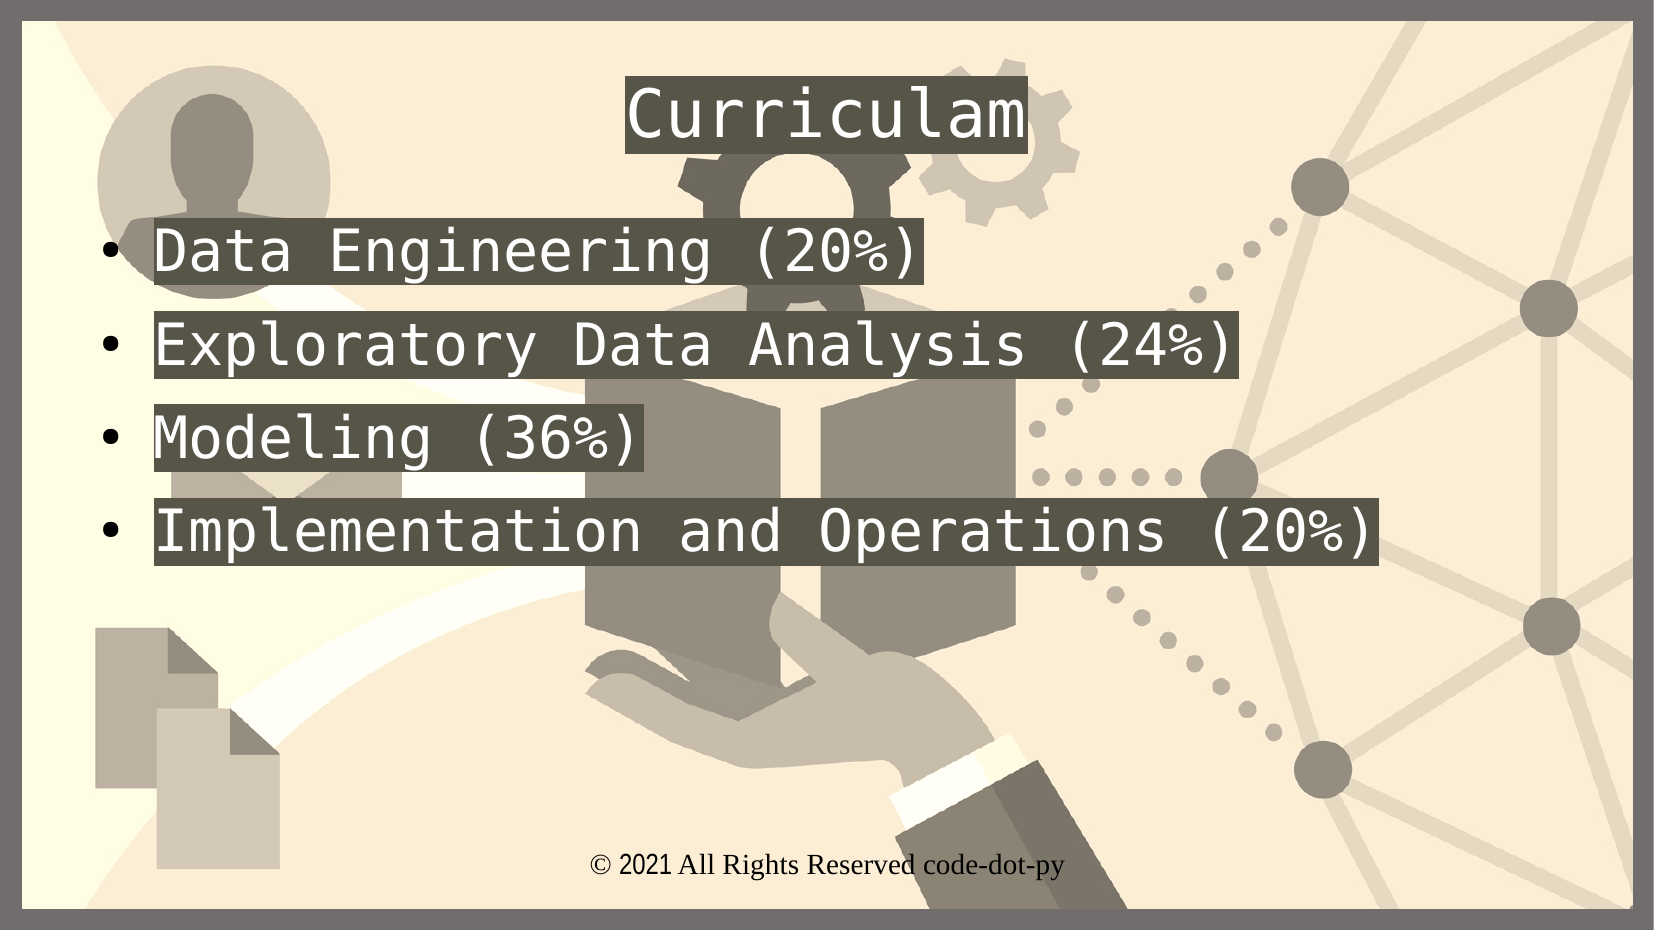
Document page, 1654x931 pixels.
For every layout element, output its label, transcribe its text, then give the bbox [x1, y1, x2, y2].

picture [0, 0, 1654, 930]
title Curriculam [82, 37, 1571, 193]
list Data Engineering (20%) Exploratory Data Analysis (24%) Modeling (36%) Implementation and Operations (20%) [82, 217, 1571, 758]
